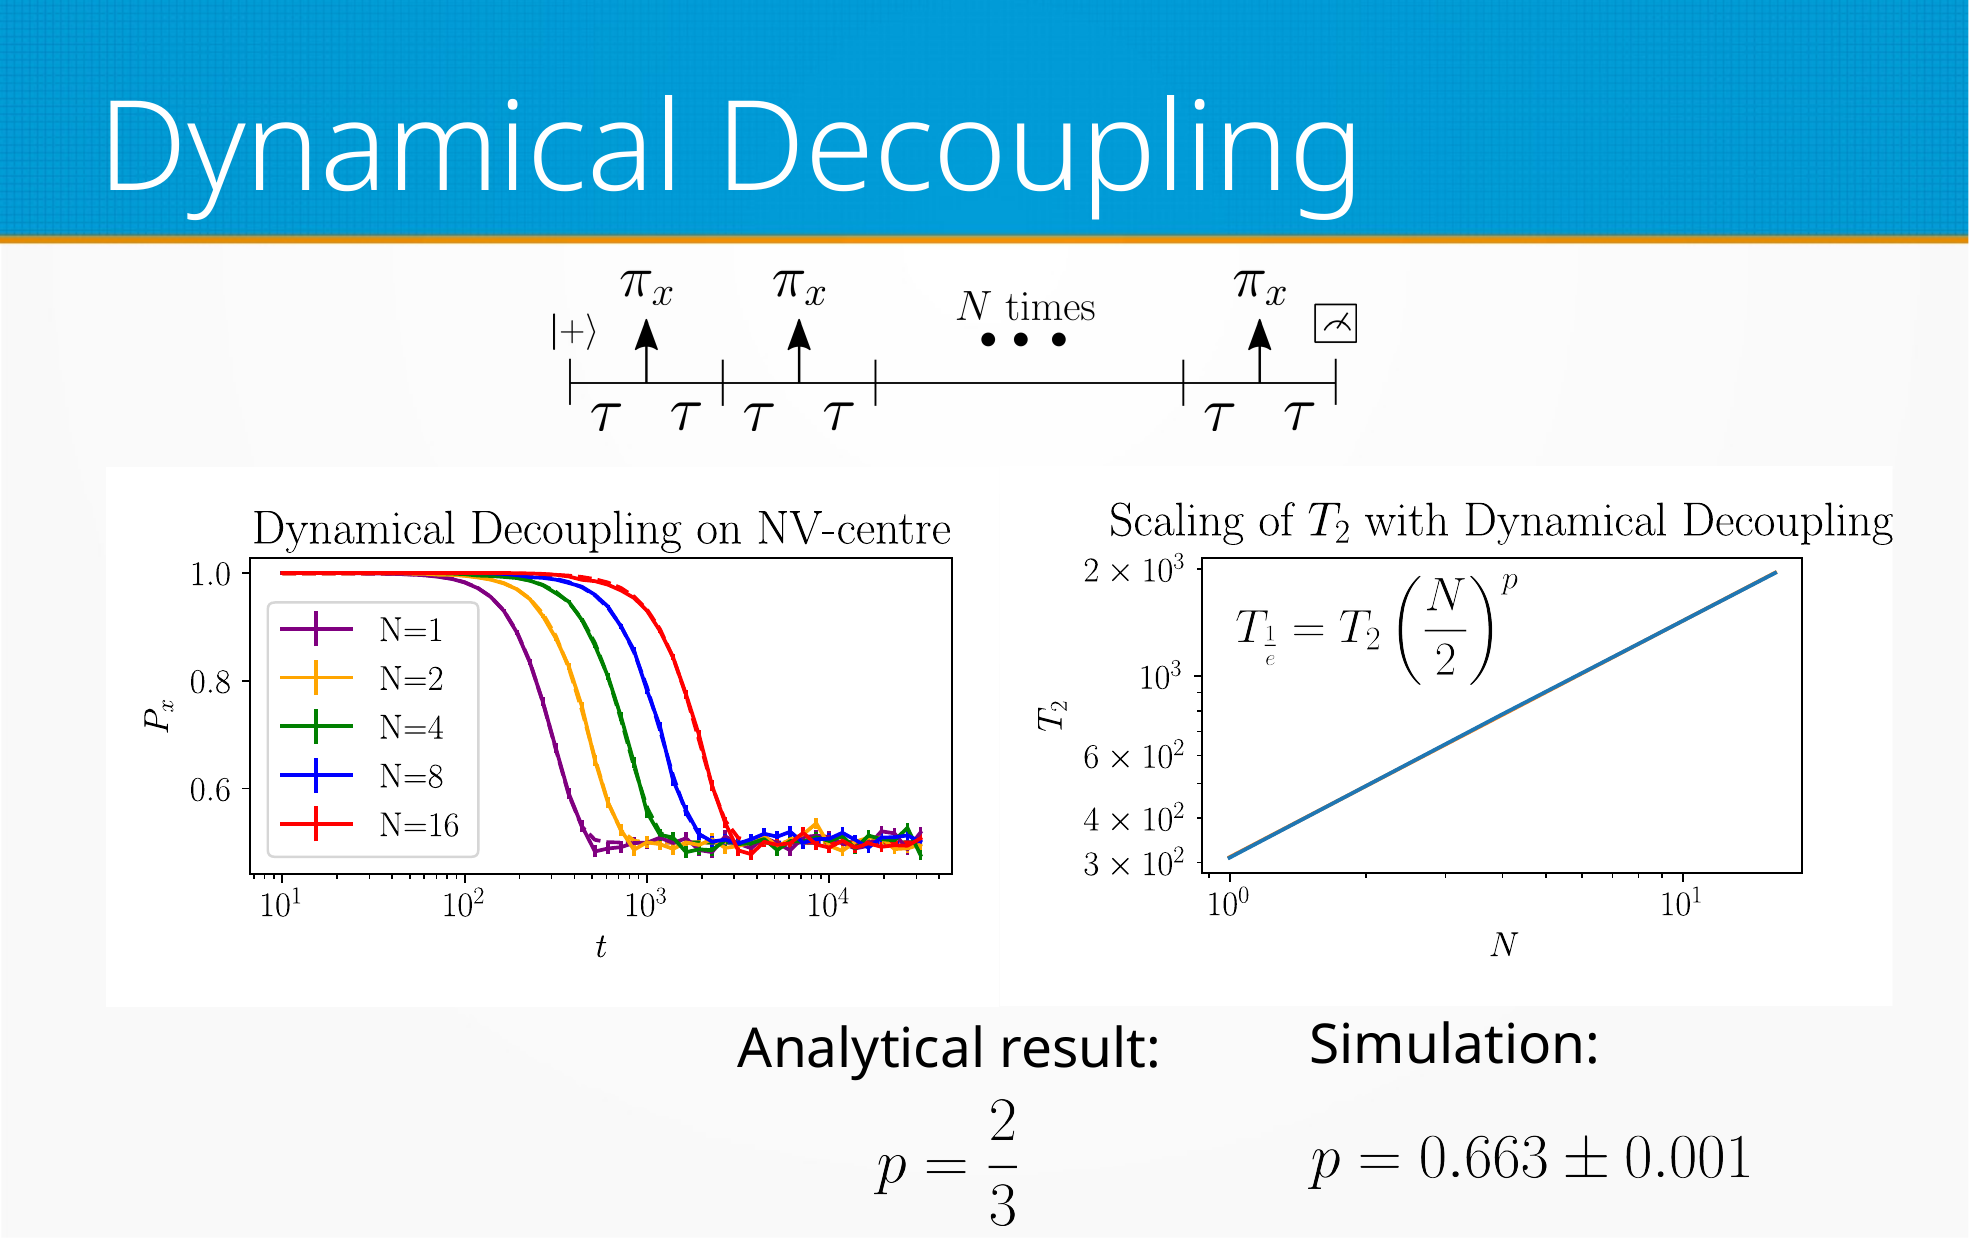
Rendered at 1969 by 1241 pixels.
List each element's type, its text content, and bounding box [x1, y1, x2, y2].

text_box Analytical result: [732, 1006, 1268, 1085]
text_box Simulation: [1303, 1002, 1768, 1082]
picture [0, 233, 1969, 1241]
title Dynamical Decoupling [98, 19, 1870, 227]
